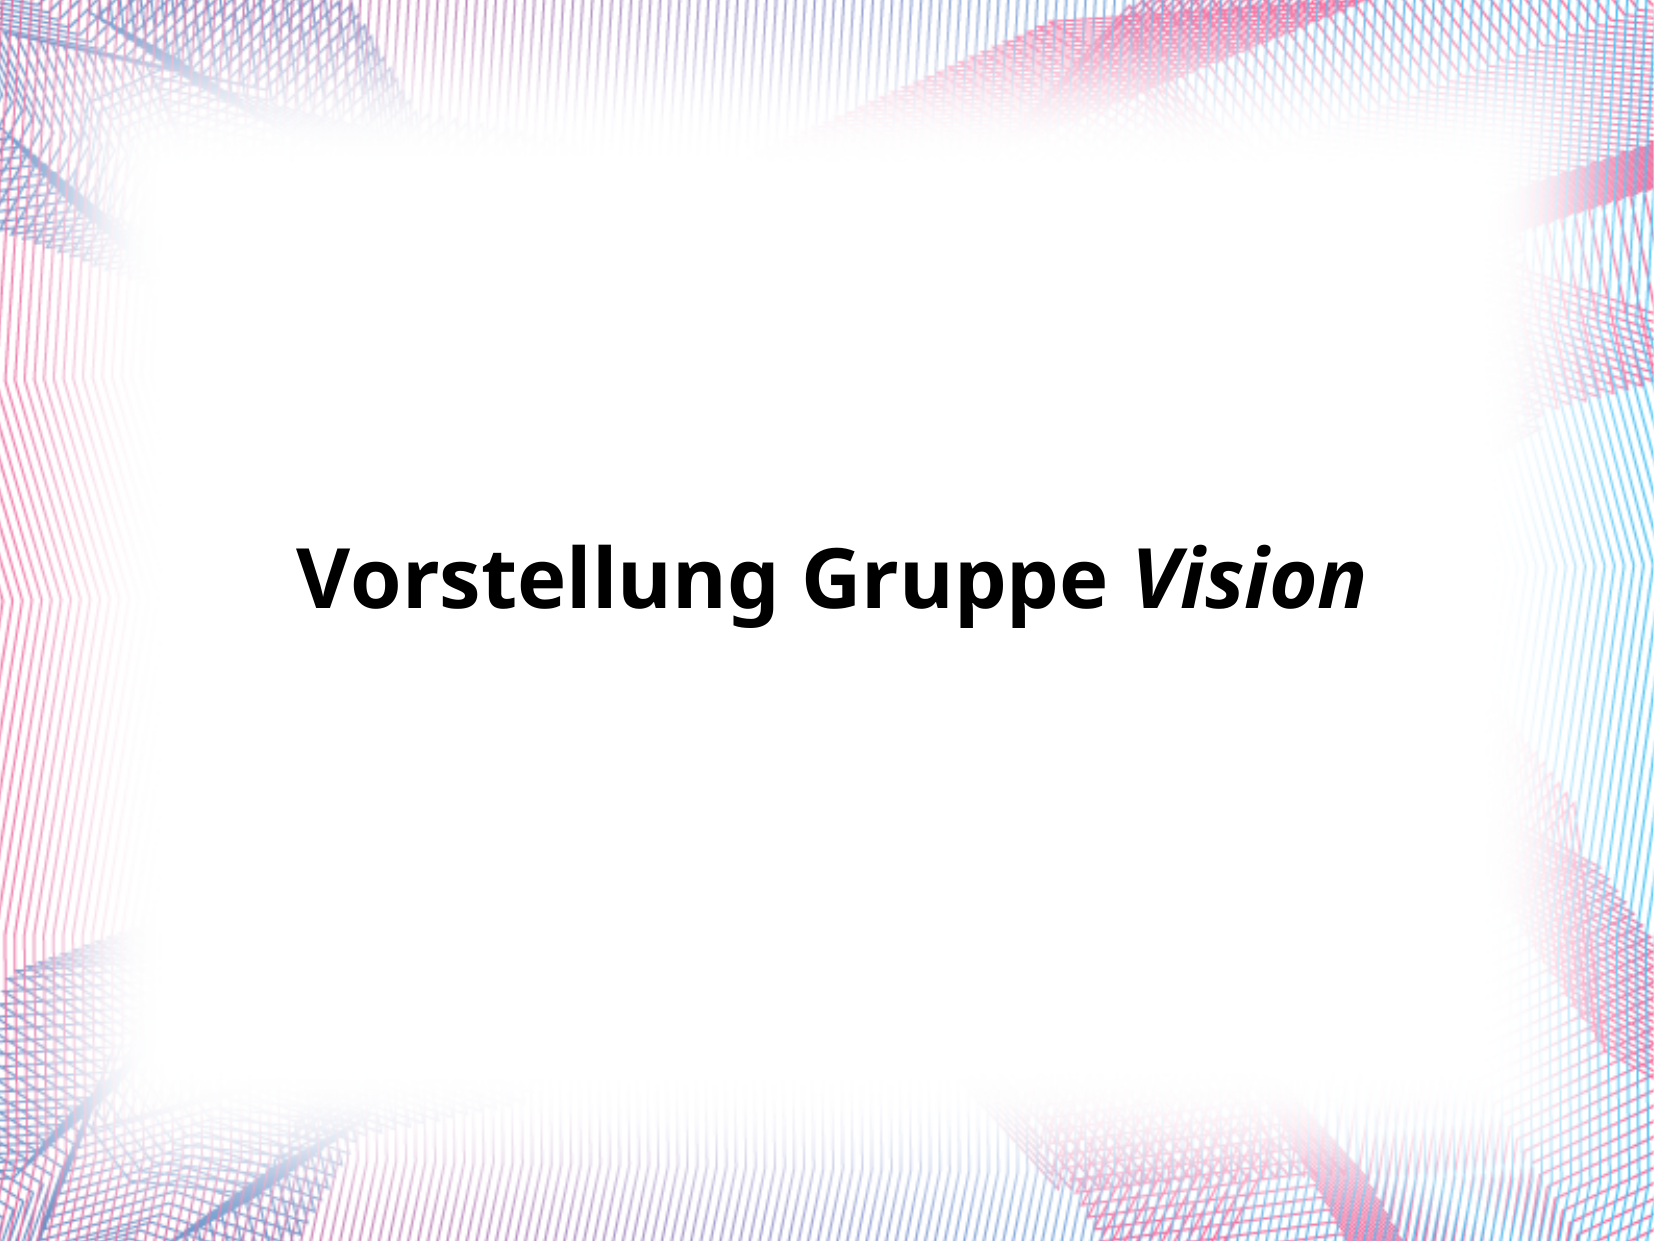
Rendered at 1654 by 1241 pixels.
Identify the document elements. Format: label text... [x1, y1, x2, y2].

picture [0, 0, 1654, 1241]
title Vorstellung Gruppe Vision [88, 472, 1577, 680]
